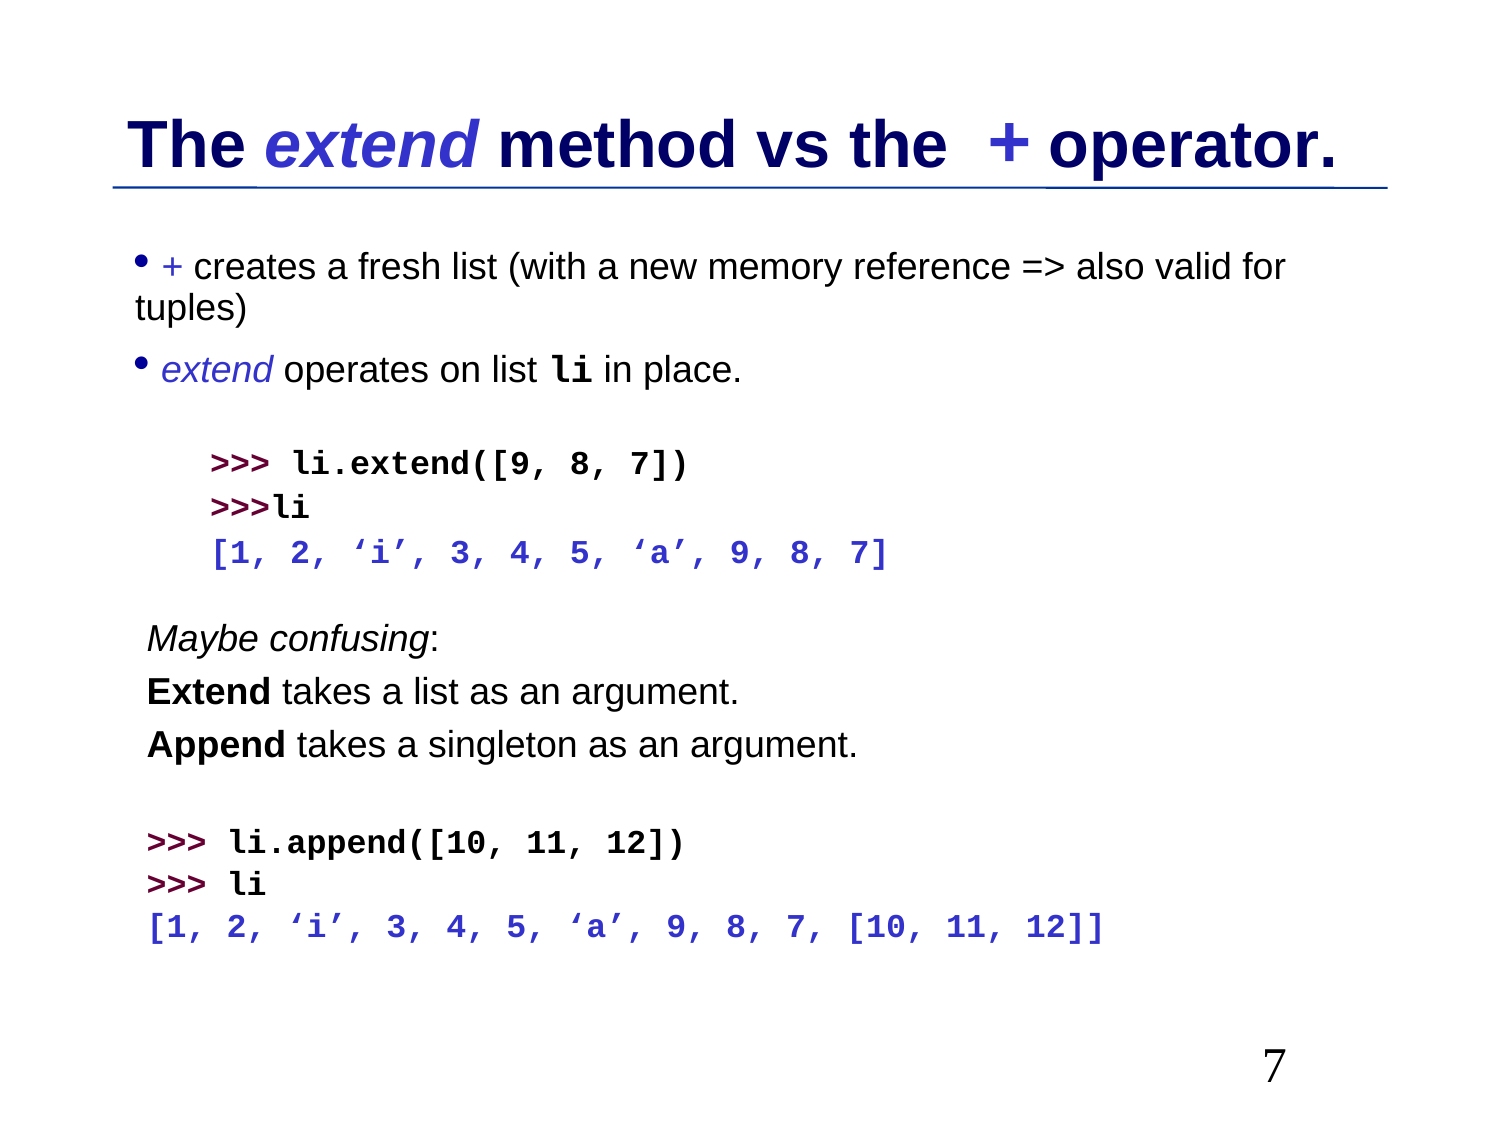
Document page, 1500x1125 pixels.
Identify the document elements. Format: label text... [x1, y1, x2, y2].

text_box <number> [1074, 994, 1387, 1125]
list + creates a fresh list (with a new memory reference => also valid for tuples) extend operates on list li in place. >>> li.extend([9, 8, 7]) >>>li [1, 2, ‘i’, 3, 4, 5, ‘a’, 9, 8, 7] [120, 239, 1396, 623]
text_box Maybe confusing: Extend takes a list as an argument. Append takes a singleton as an argument. >>> li.append([10, 11, 12]) >>> li [1, 2, ‘i’, 3, 4, 5, ‘a’, 9, 8, 7, [10, 11, 12]] [131, 613, 1272, 999]
title The extend method vs the + operator. [112, 84, 1388, 191]
